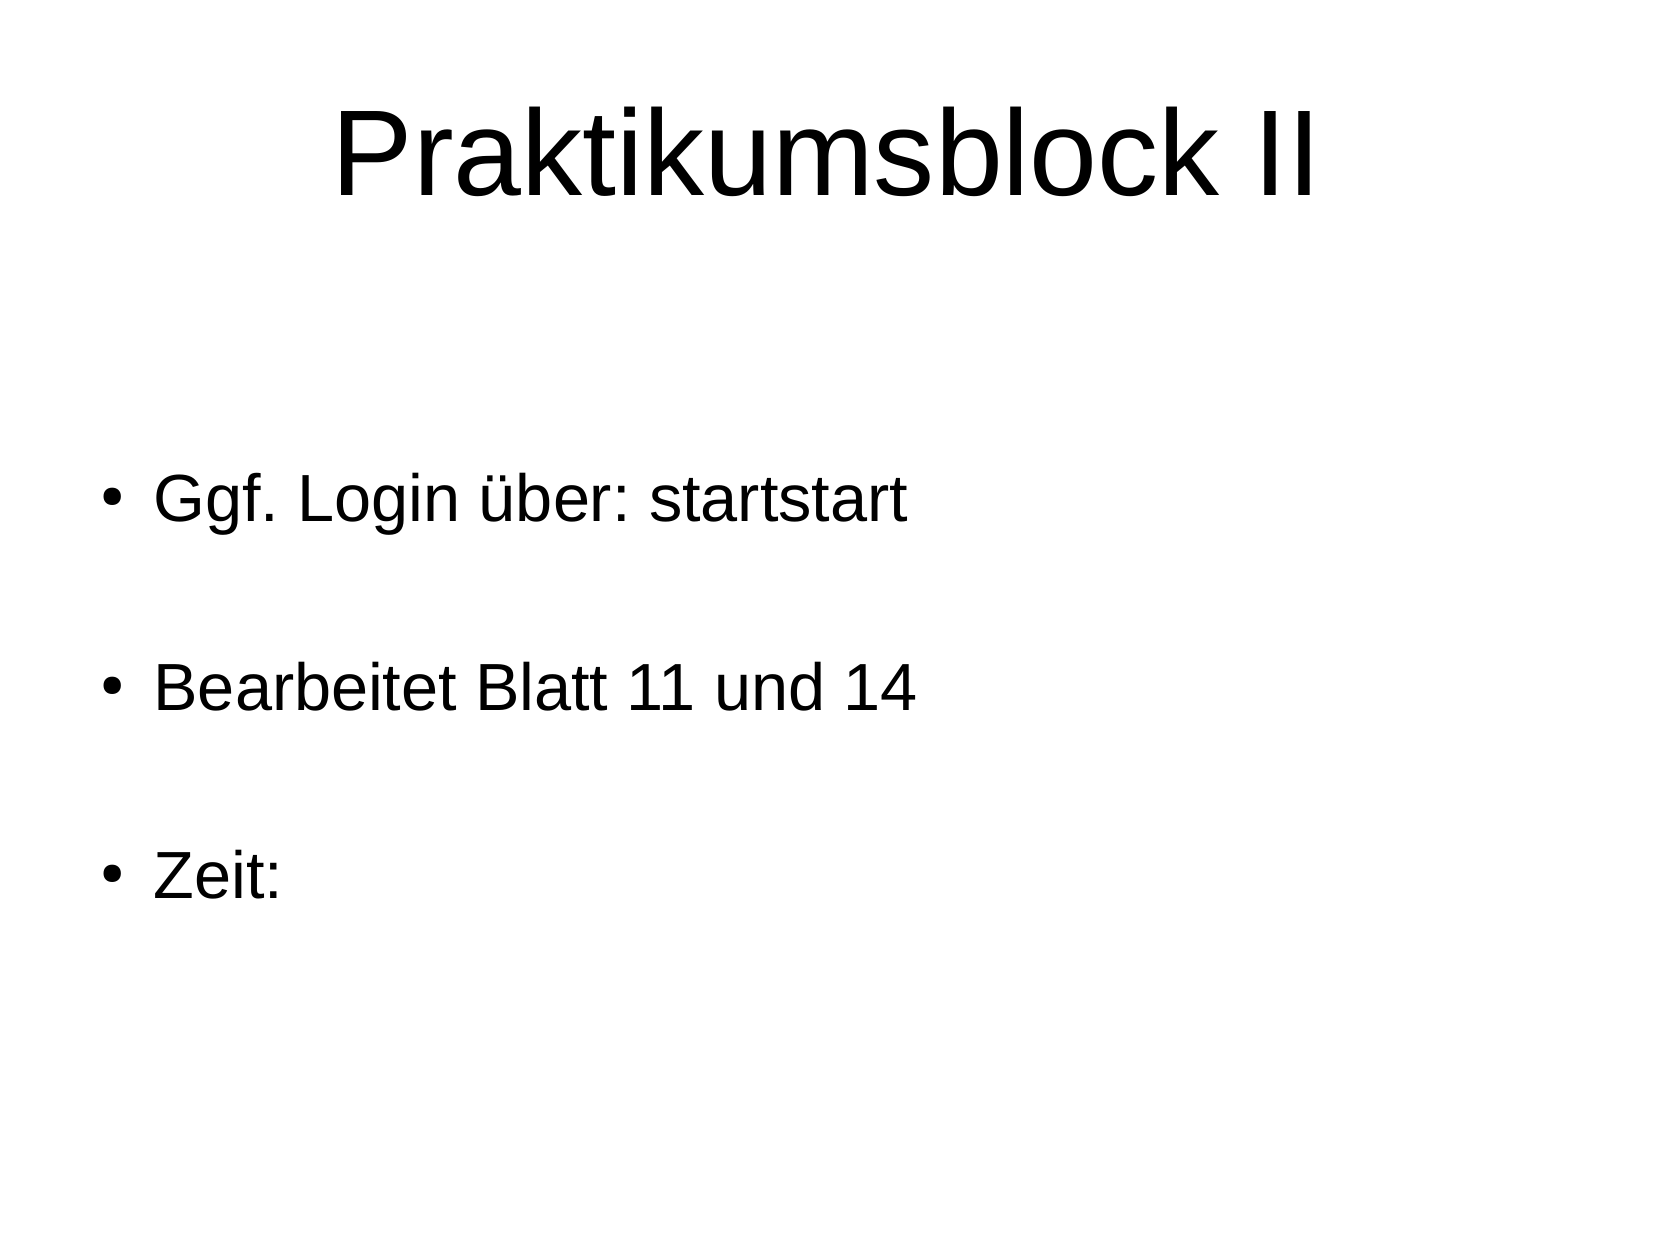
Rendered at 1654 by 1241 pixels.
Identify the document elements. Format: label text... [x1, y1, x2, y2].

title Praktikumsblock II [82, 49, 1571, 257]
list Ggf. Login über: startstart Bearbeitet Blatt 11 und 14 Zeit: [82, 290, 1571, 1010]
